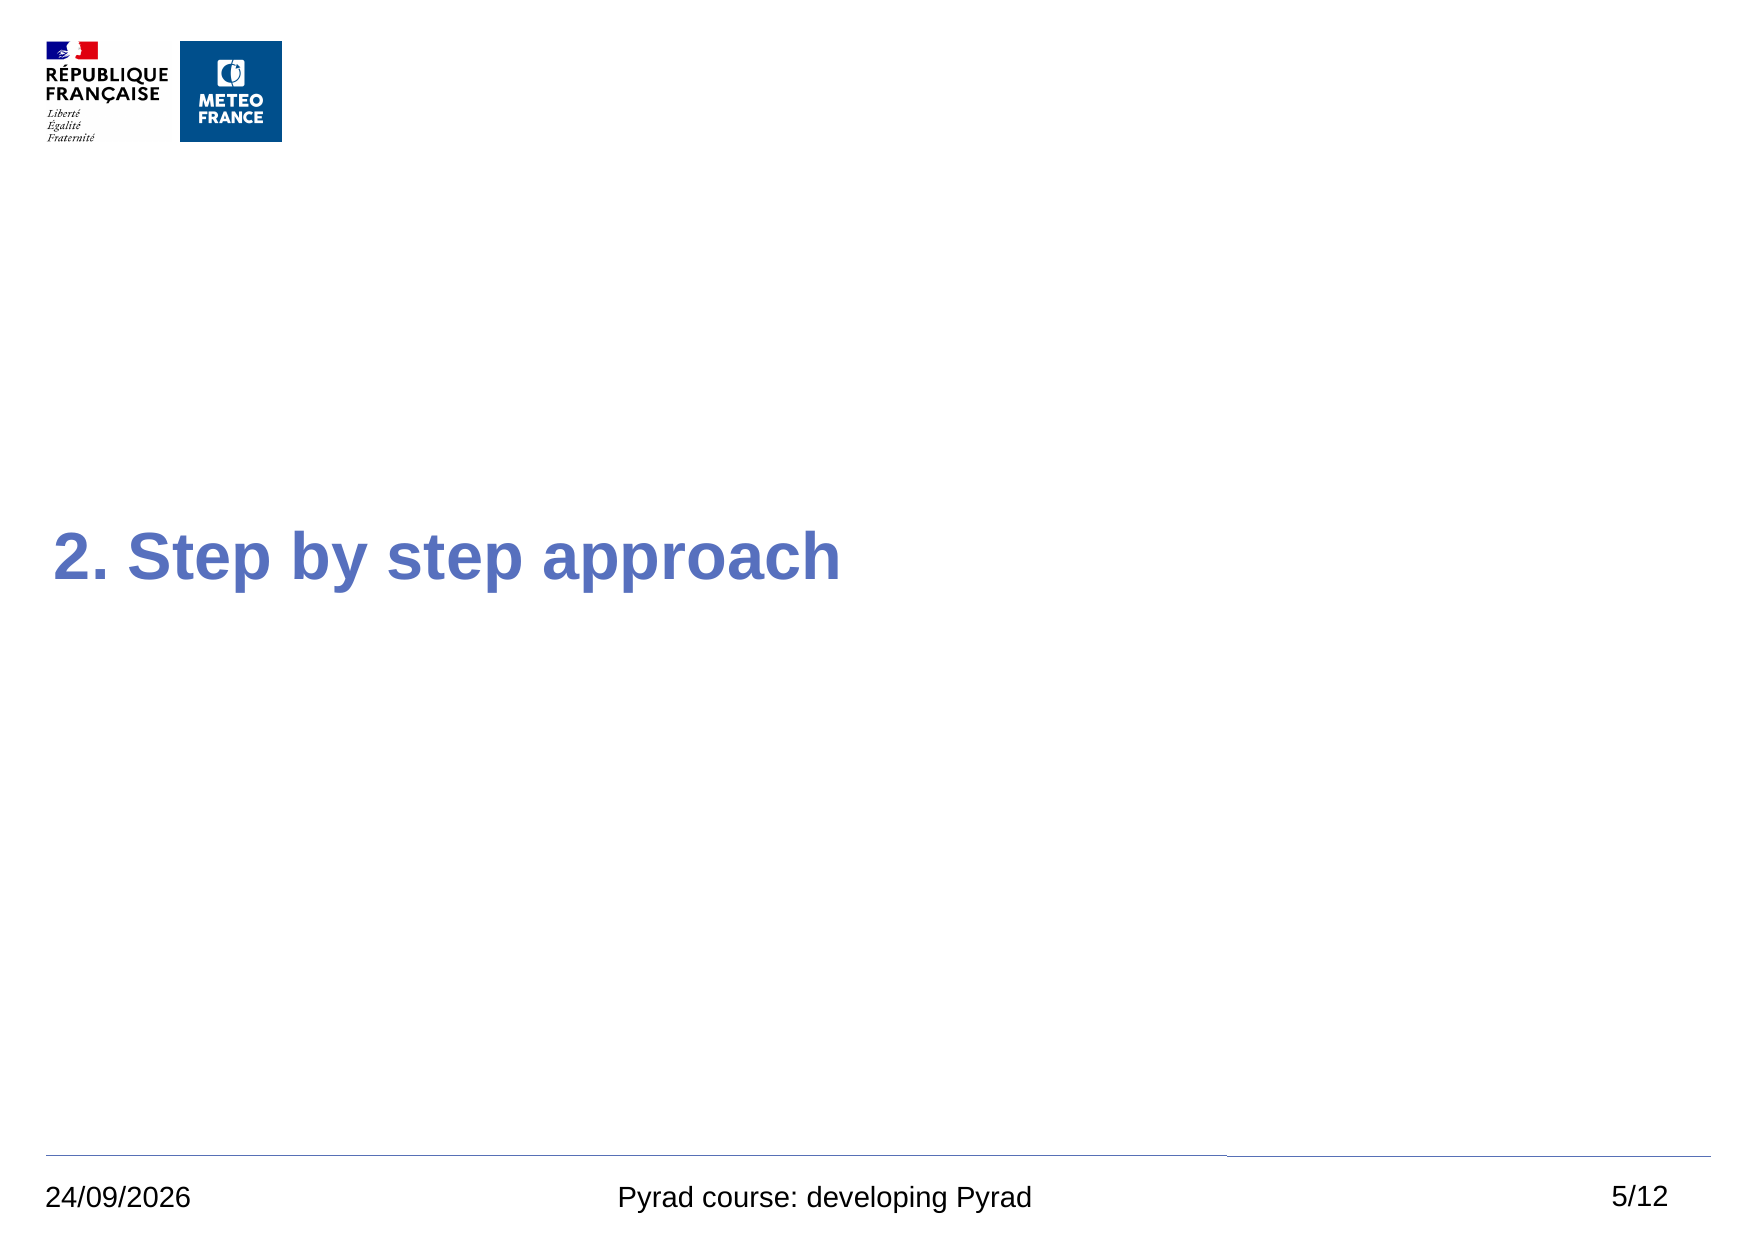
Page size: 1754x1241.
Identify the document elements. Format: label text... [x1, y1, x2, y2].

subtitle 2. Step by step approach [53, 321, 1440, 791]
picture [46, 41, 172, 142]
picture [180, 41, 282, 142]
